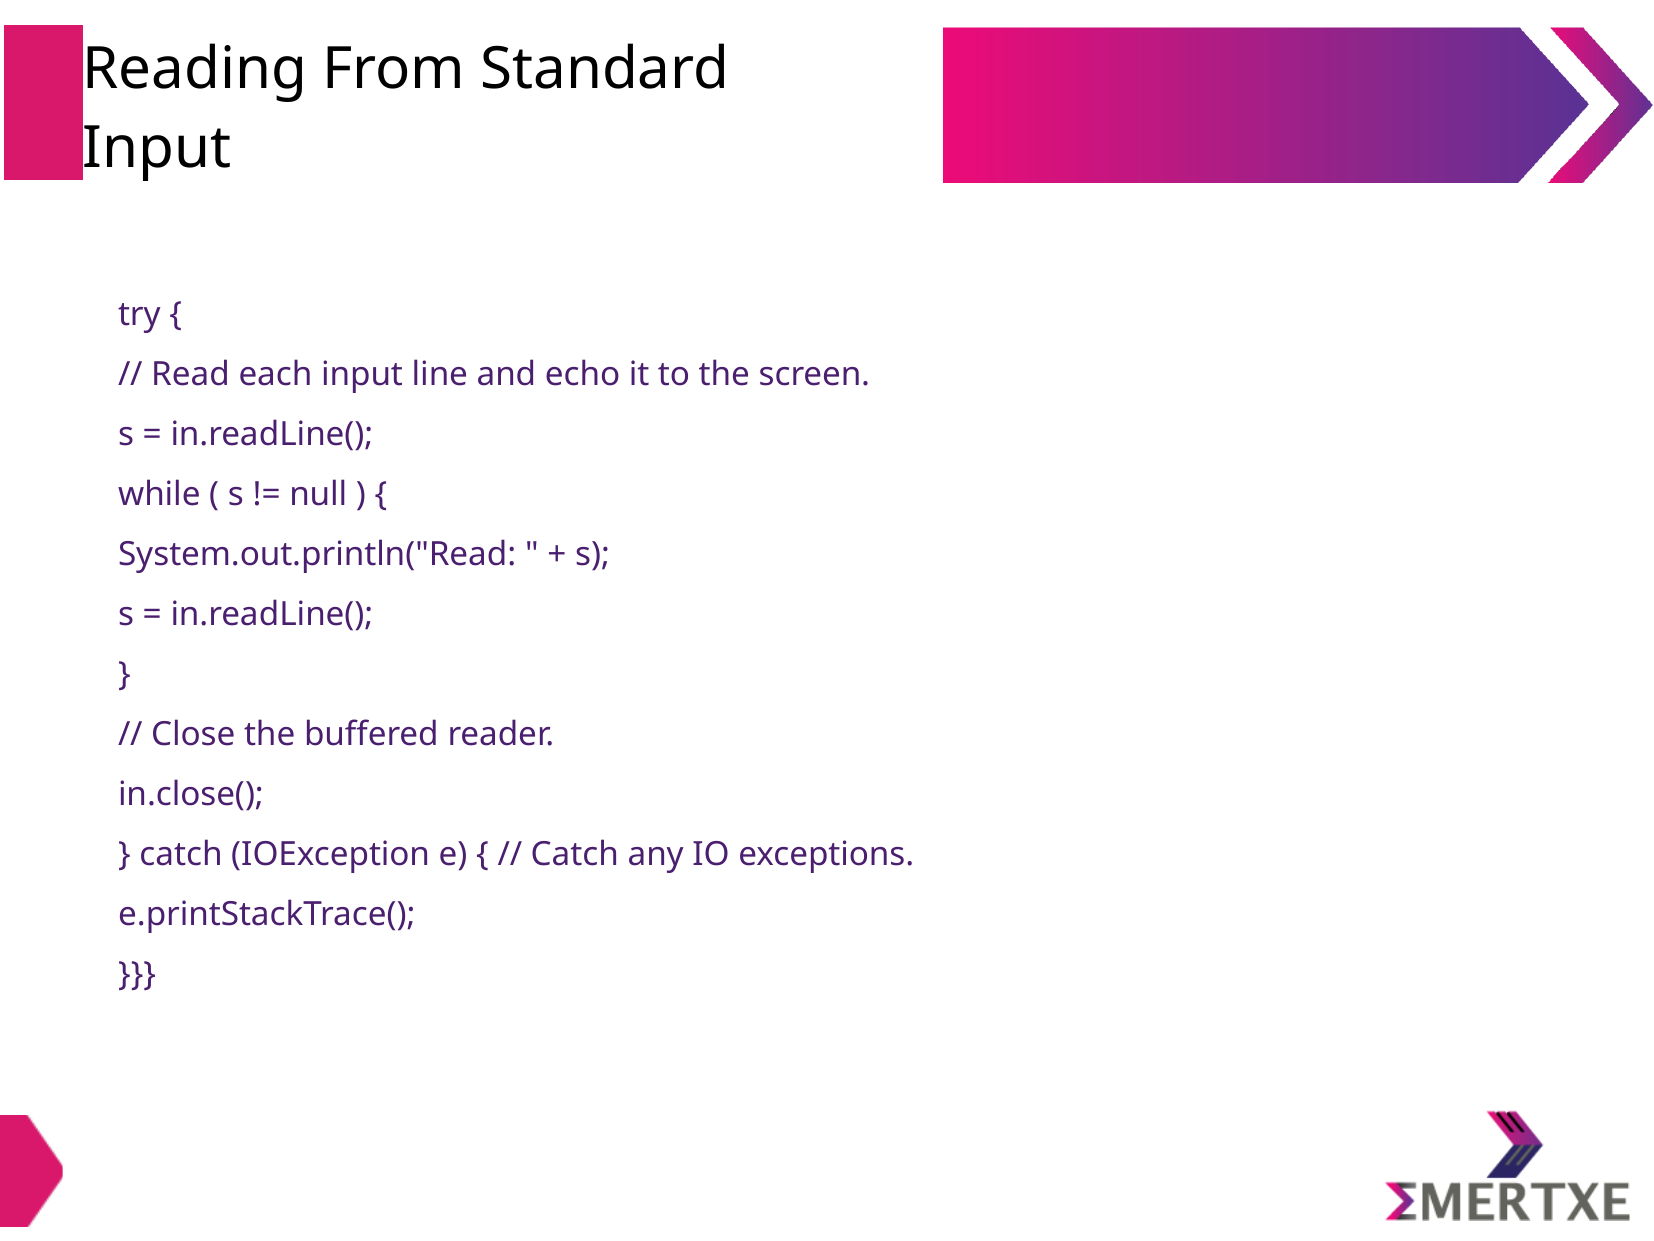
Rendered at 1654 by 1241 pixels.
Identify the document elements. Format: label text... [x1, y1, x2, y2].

picture [1571, 27, 1653, 183]
list try { // Read each input line and echo it to the screen. s = in.readLine(); while ( s != null ) { System.out.println("Read: " + s); s = in.readLine(); } // Close the buffered reader. in.close(); } catch (IOException e) { // Catch any IO exceptions. e.printStackTrace(); }}} [82, 290, 1571, 1010]
title Reading From Standard Input [82, 2, 1571, 210]
picture [1385, 1107, 1631, 1221]
